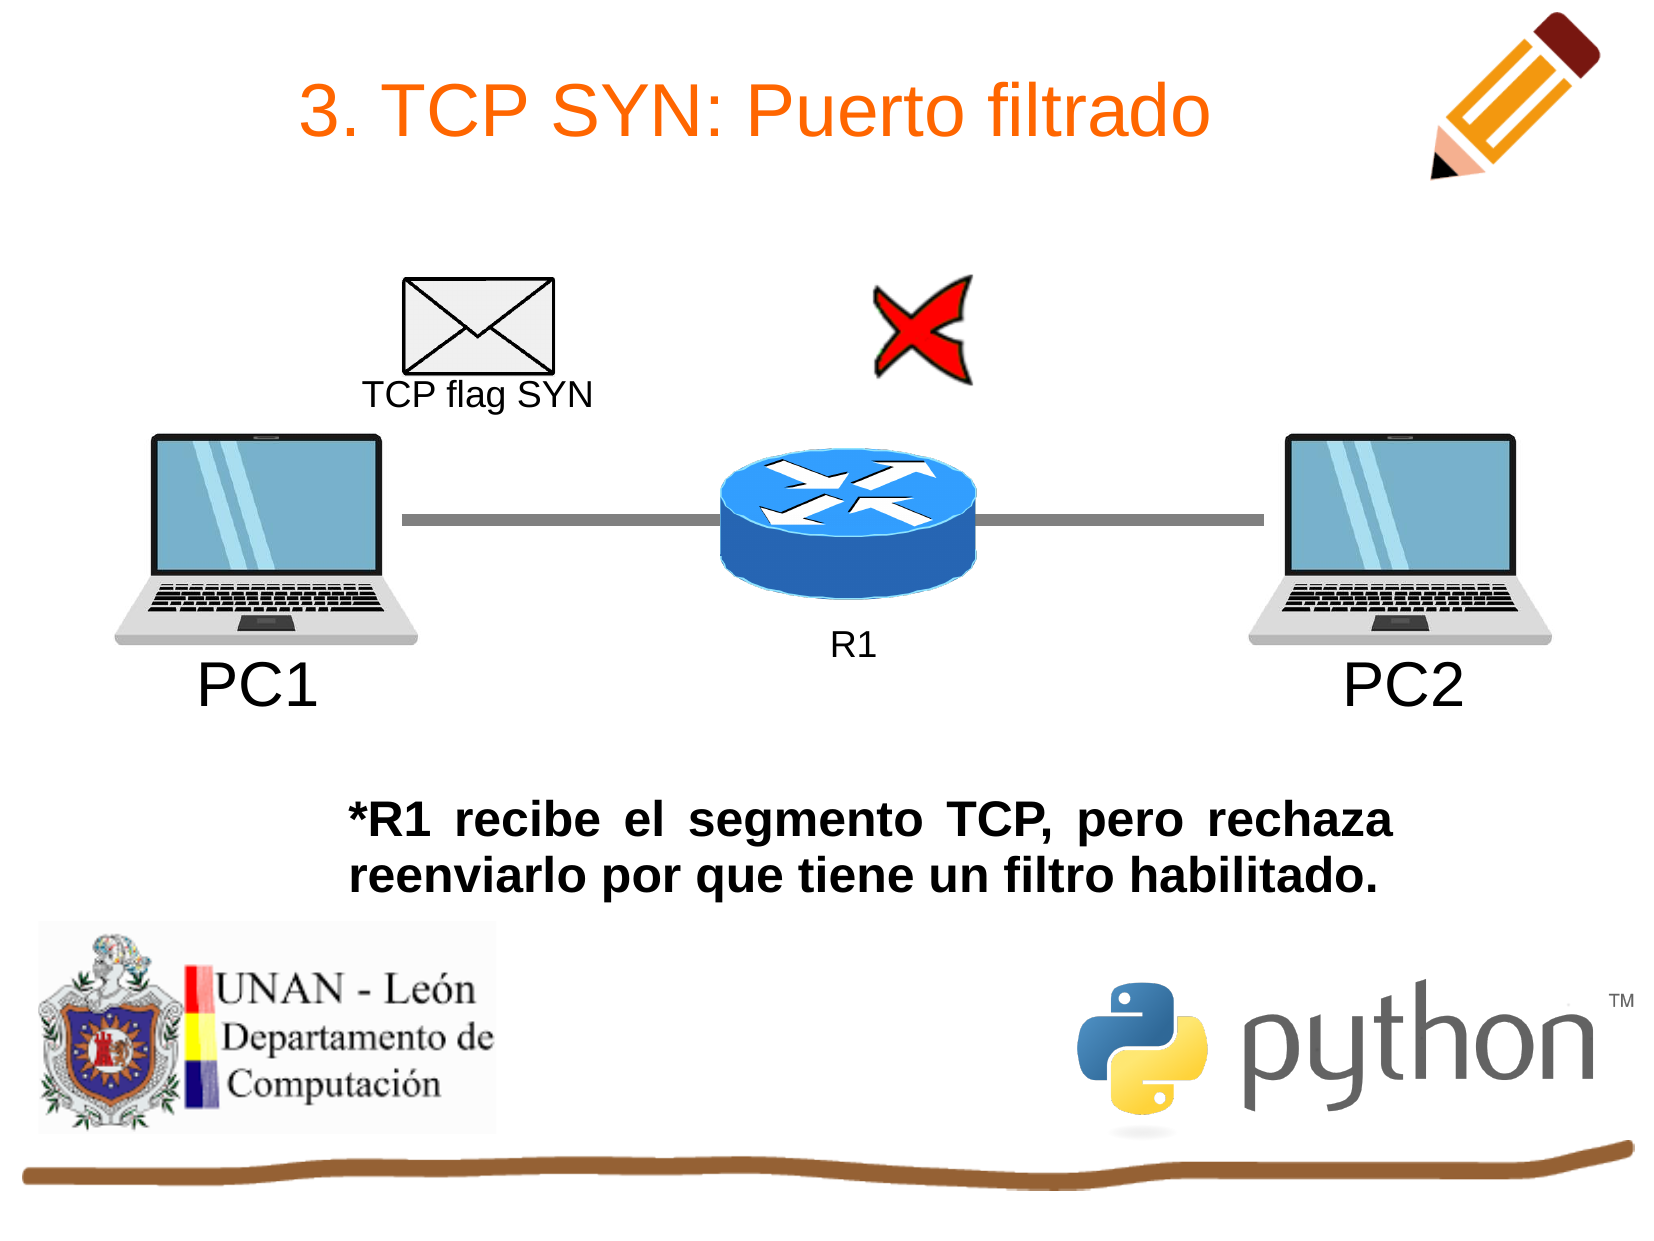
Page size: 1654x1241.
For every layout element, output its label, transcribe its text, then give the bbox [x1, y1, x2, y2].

picture [401, 277, 556, 366]
picture [720, 448, 978, 601]
list *R1 recibe el segmento TCP, pero rechaza reenviarlo por que tiene un filtro habilitado. [295, 791, 1394, 922]
text_box R1 [814, 616, 893, 674]
title 3. TCP SYN: Puerto filtrado [82, 49, 1430, 172]
list PC1 [129, 649, 355, 721]
picture [38, 921, 497, 1134]
picture [1430, 12, 1601, 181]
picture [106, 425, 422, 650]
text_box TCP flag SYN [346, 366, 650, 423]
picture [1240, 425, 1556, 650]
picture [862, 271, 981, 390]
list PC2 [1275, 649, 1501, 721]
picture [22, 970, 1647, 1191]
